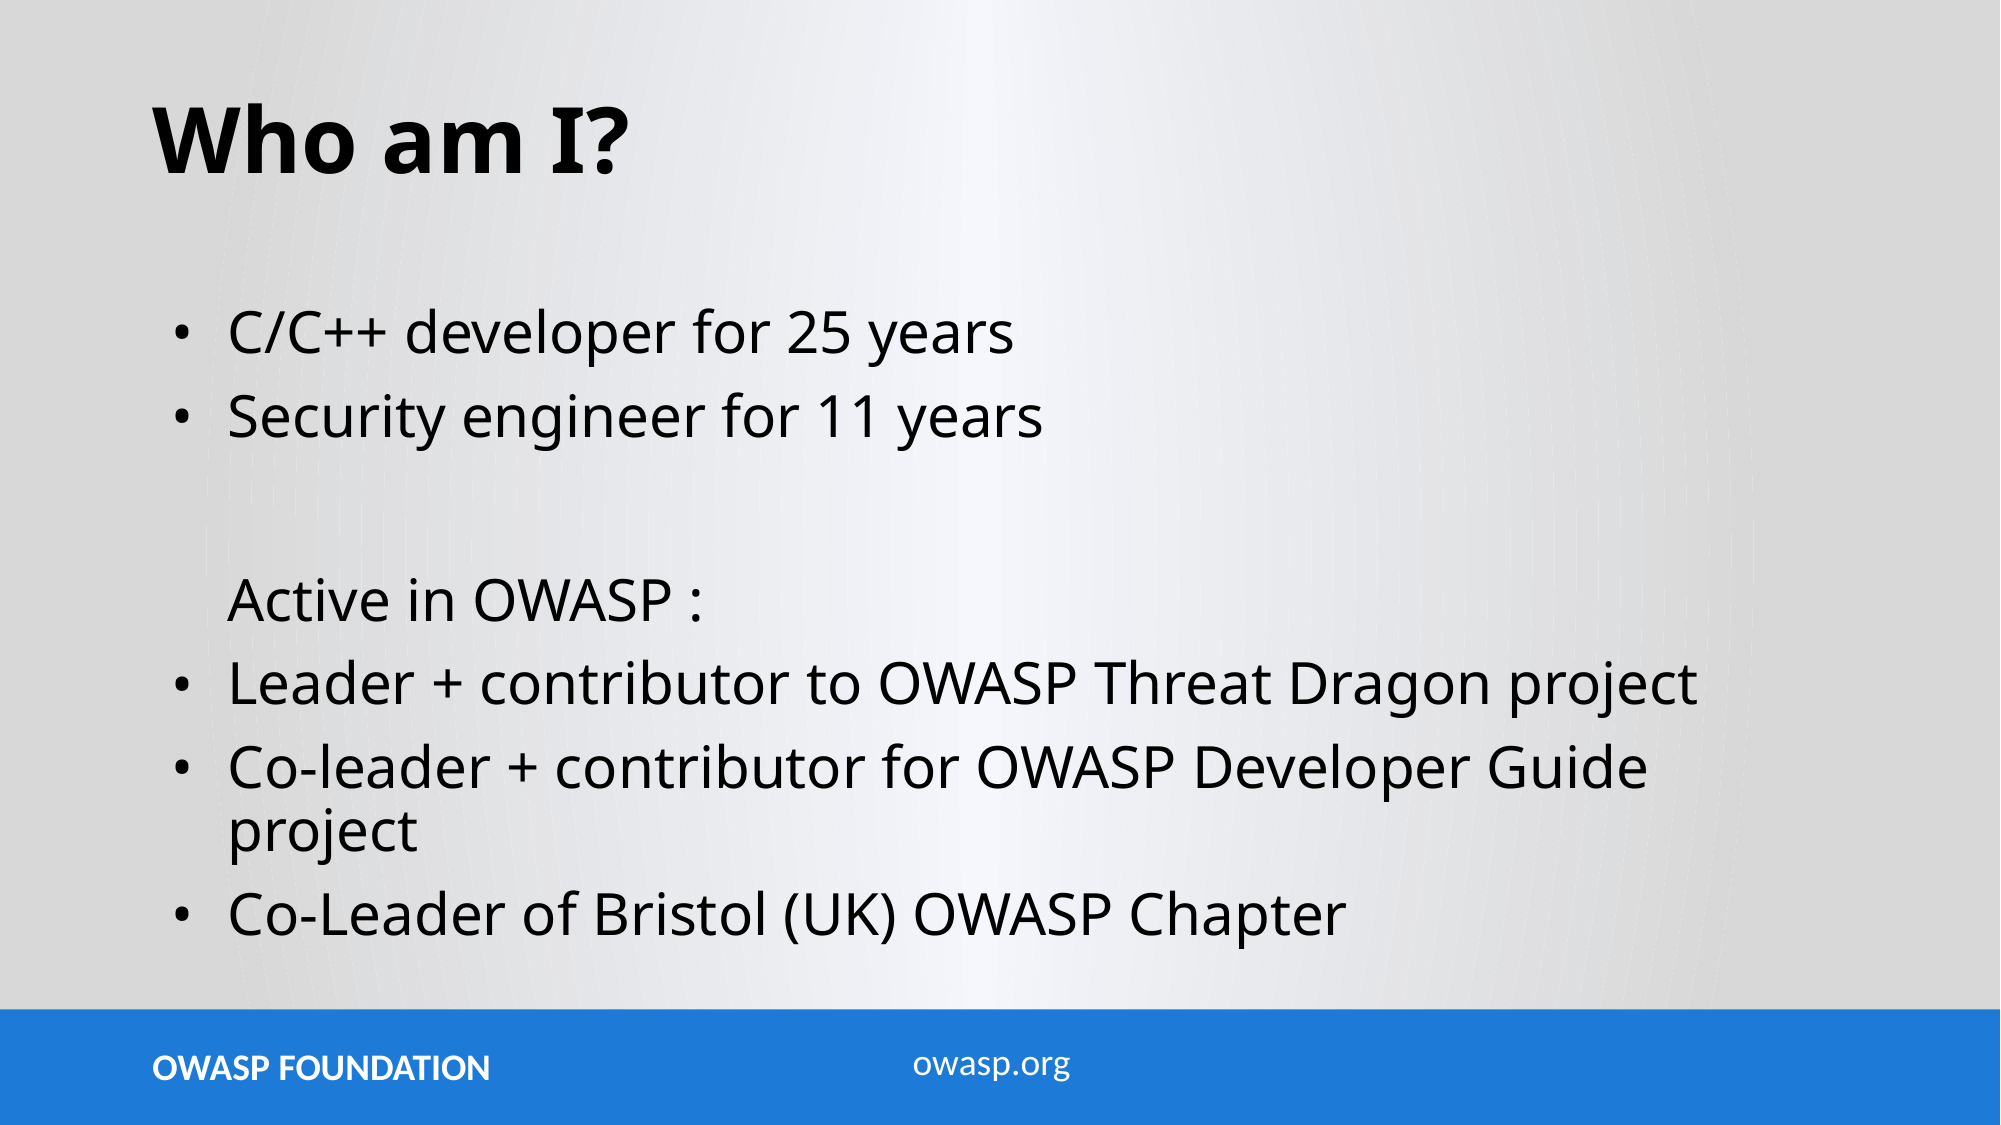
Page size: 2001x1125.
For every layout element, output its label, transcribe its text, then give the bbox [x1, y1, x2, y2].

title Who am I? [137, 35, 1863, 253]
list C/C++ developer for 25 years Security engineer for 11 years Active in OWASP : Leader + contributor to OWASP Threat Dragon project Co-leader + contributor for OWASP Developer Guide project Co-Leader of Bristol (UK) OWASP Chapter [137, 295, 1863, 938]
